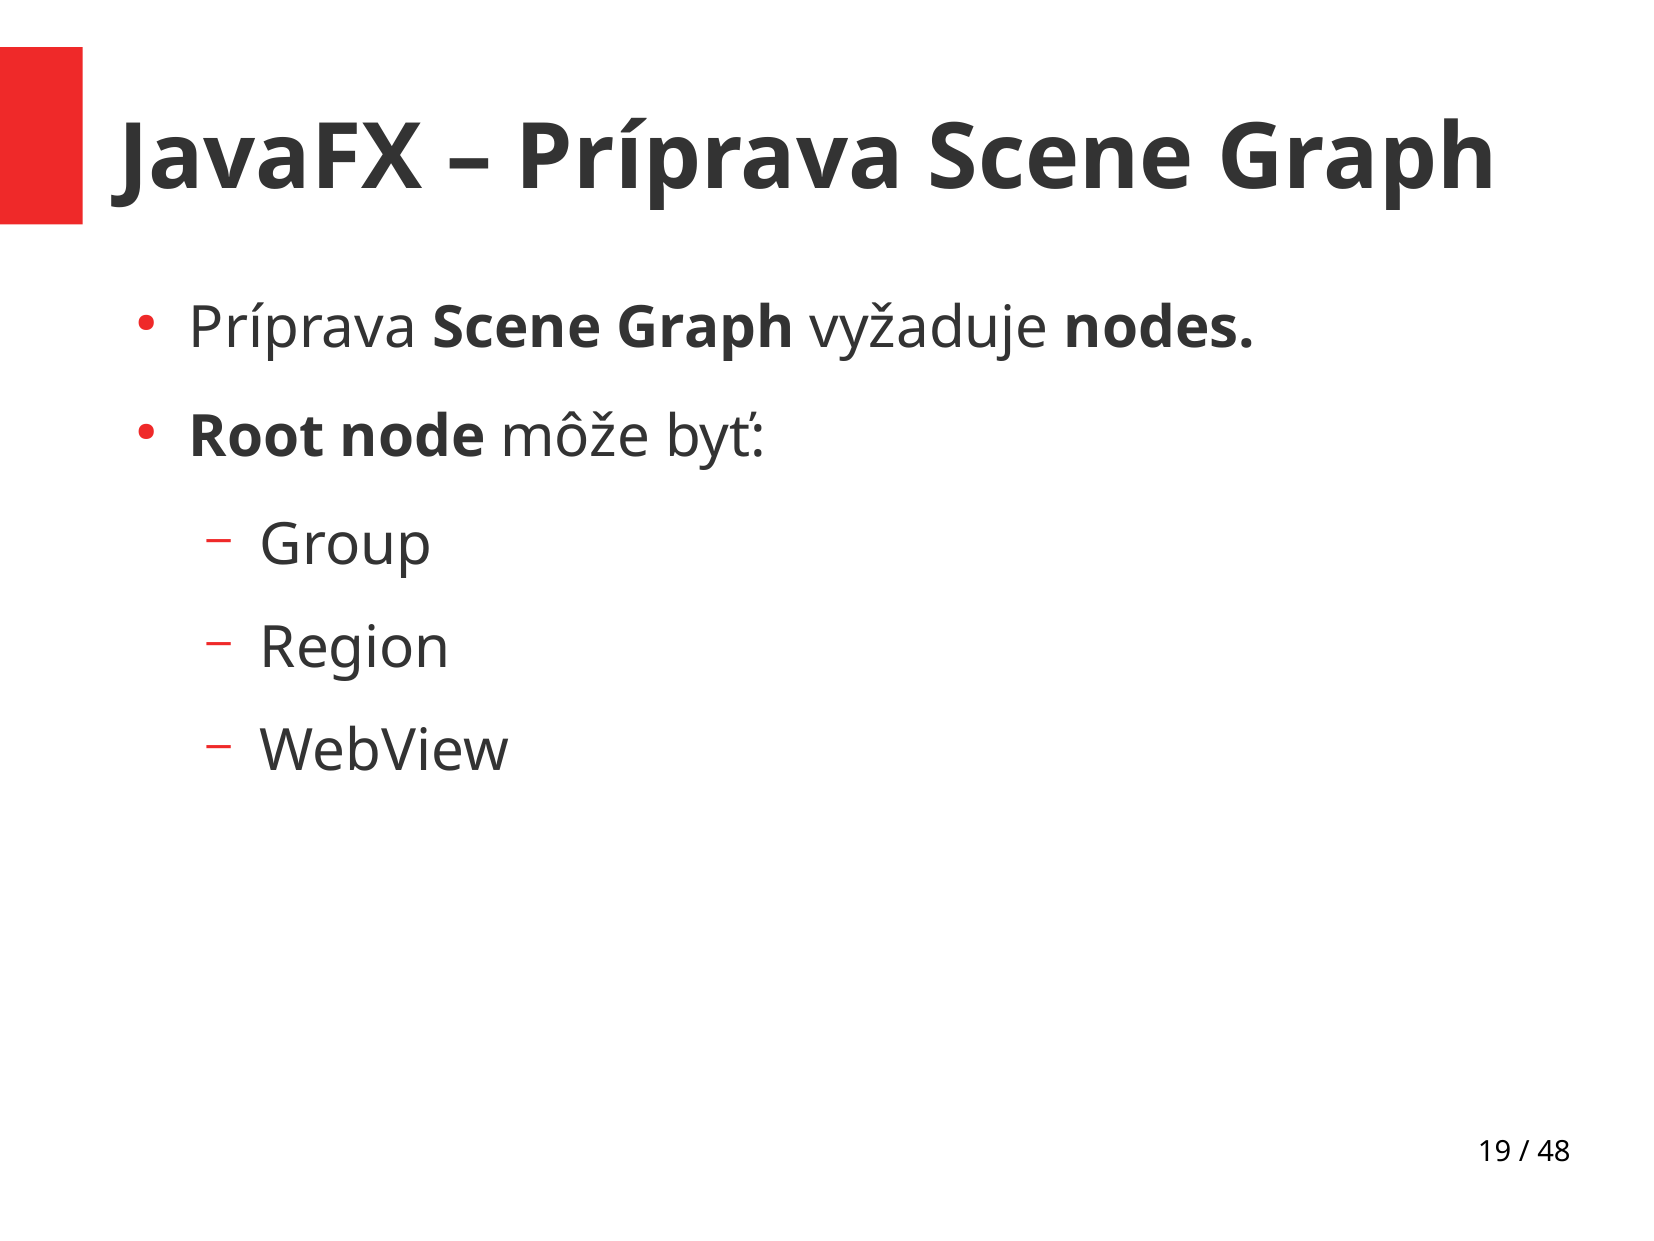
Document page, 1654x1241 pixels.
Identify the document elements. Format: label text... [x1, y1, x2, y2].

title JavaFX – Príprava Scene Graph [118, 45, 1571, 260]
list Príprava Scene Graph vyžaduje nodes. Root node môže byť: Group Region WebView [118, 285, 1536, 1005]
